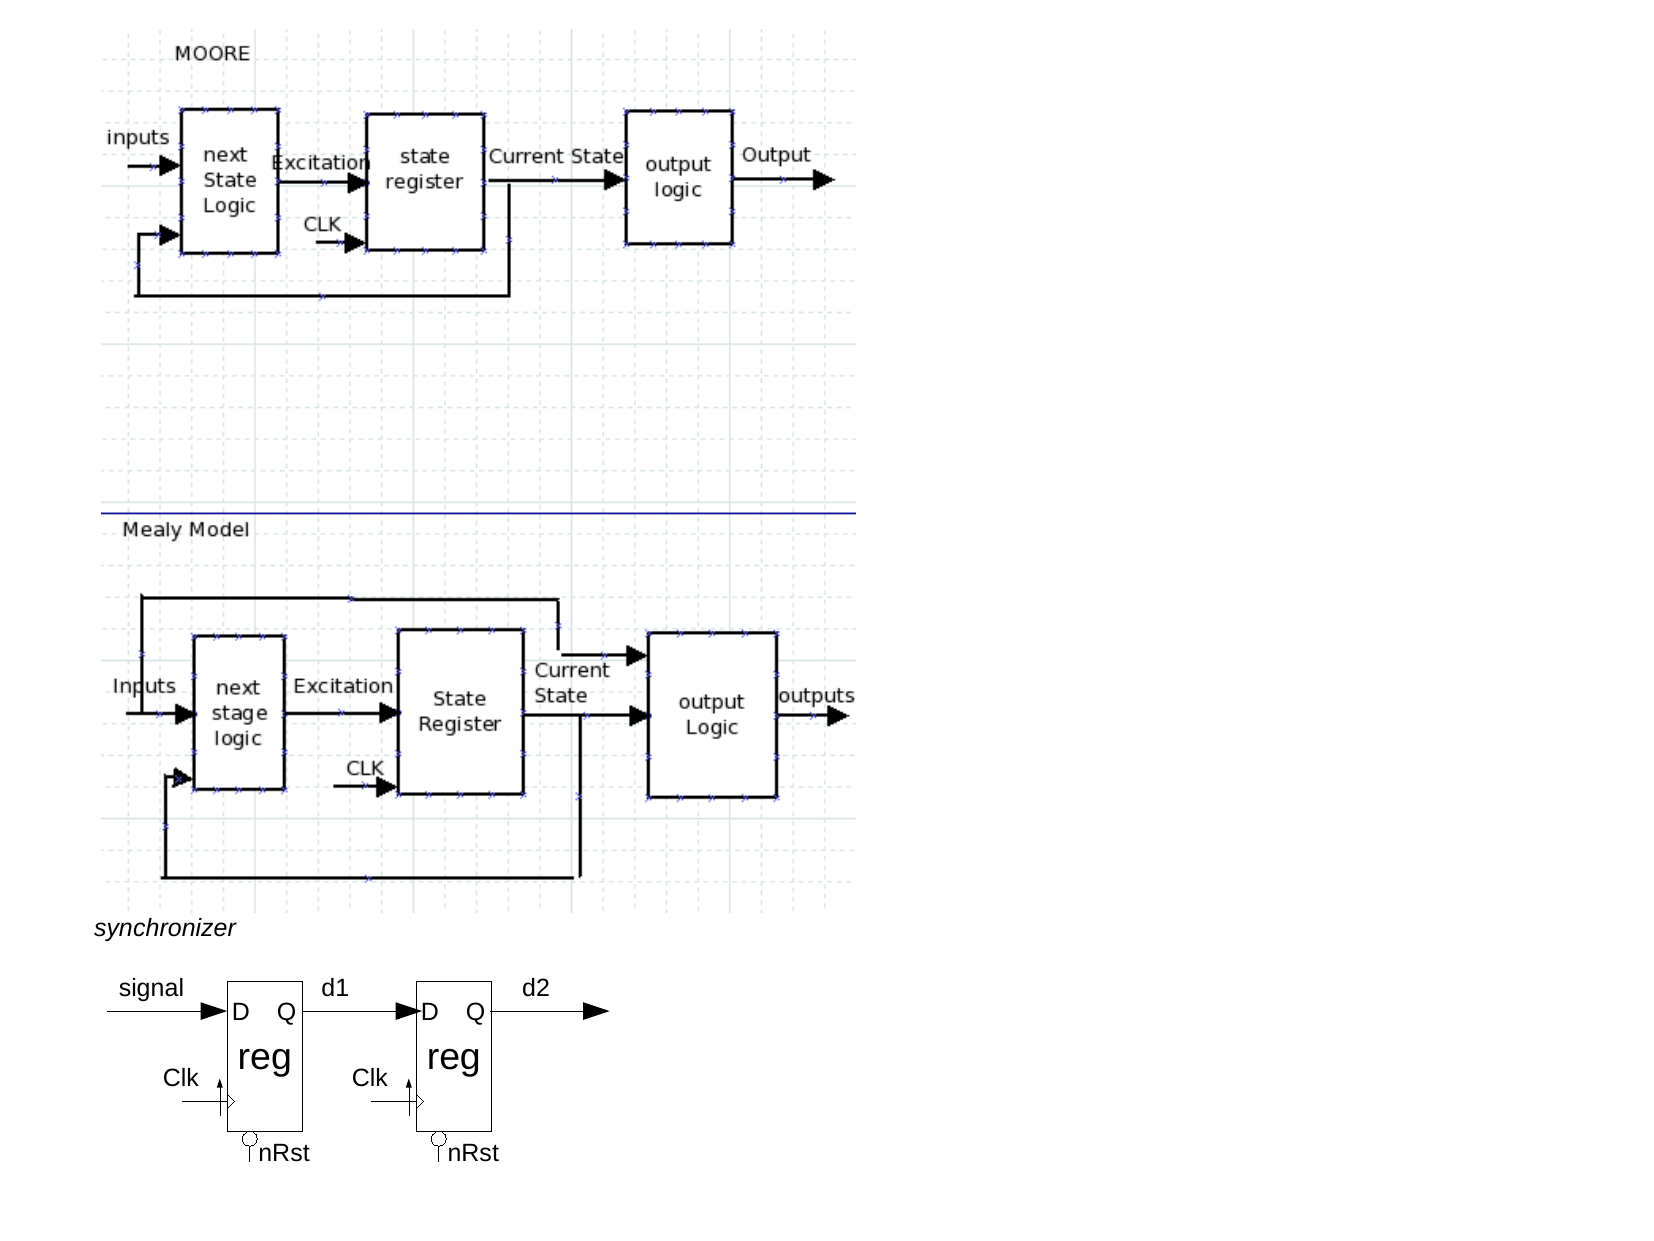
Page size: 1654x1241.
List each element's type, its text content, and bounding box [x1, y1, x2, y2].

text_box Clk [337, 1056, 403, 1102]
text_box Q [451, 990, 501, 1034]
text_box D [406, 990, 451, 1034]
text_box d2 [507, 966, 605, 1020]
text_box Clk [148, 1056, 214, 1102]
text_box d1 [306, 966, 405, 1020]
text_box reg [227, 981, 303, 990]
text_box D [217, 990, 262, 1034]
text_box Q [262, 990, 312, 1034]
picture [101, 29, 856, 913]
text_box signal [104, 966, 202, 1020]
text_box reg [416, 1034, 492, 1132]
text_box reg [227, 1034, 303, 1132]
text_box nRst [243, 1131, 325, 1177]
text_box reg [416, 981, 492, 990]
text_box nRst [432, 1131, 514, 1177]
text_box synchronizer [79, 906, 627, 959]
